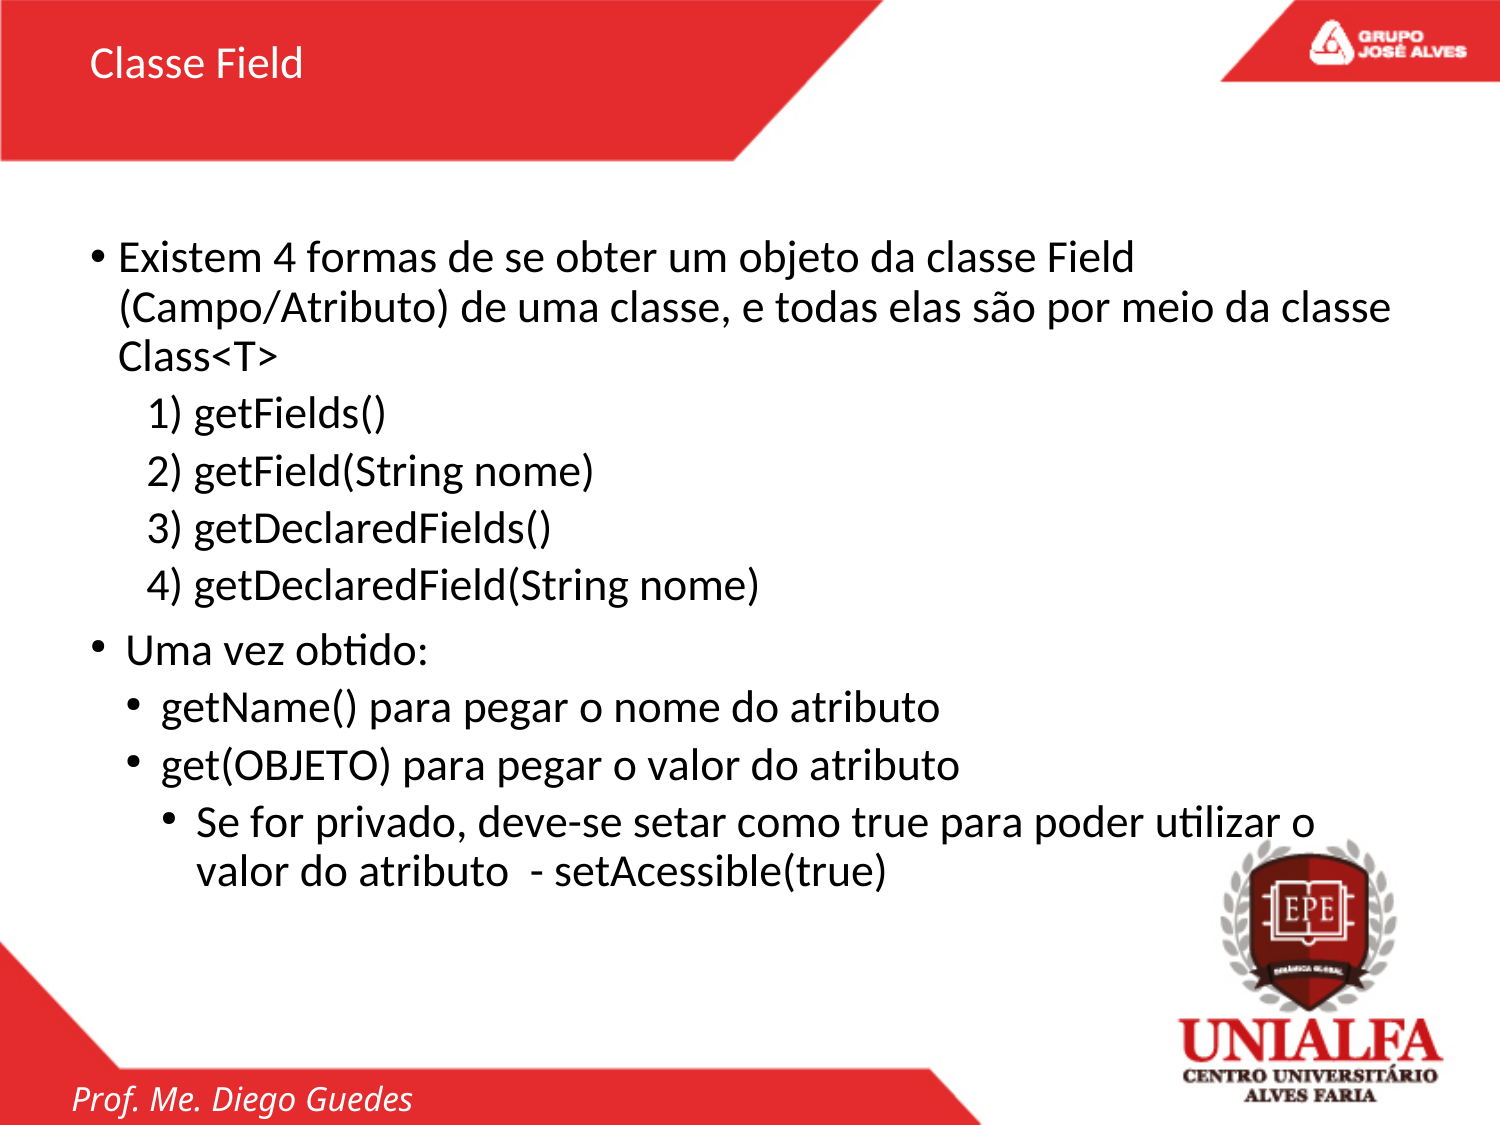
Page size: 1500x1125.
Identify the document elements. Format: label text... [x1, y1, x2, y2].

text_box Classe Field [75, 25, 805, 96]
picture [0, 0, 1500, 1125]
list Existem 4 formas de se obter um objeto da classe Field (Campo/Atributo) de uma classe, e todas elas são por meio da classe Class<T> getFields() getField(String nome) getDeclaredFields() getDeclaredField(String nome) Uma vez obtido: getName() para pegar o nome do atributo get(OBJETO) para pegar o valor do atributo Se for privado, deve-se setar como true para poder utilizar o valor do atributo - setAcessible(true) [75, 225, 1426, 933]
text_box Prof. Me. Diego Guedes [56, 1070, 711, 1125]
